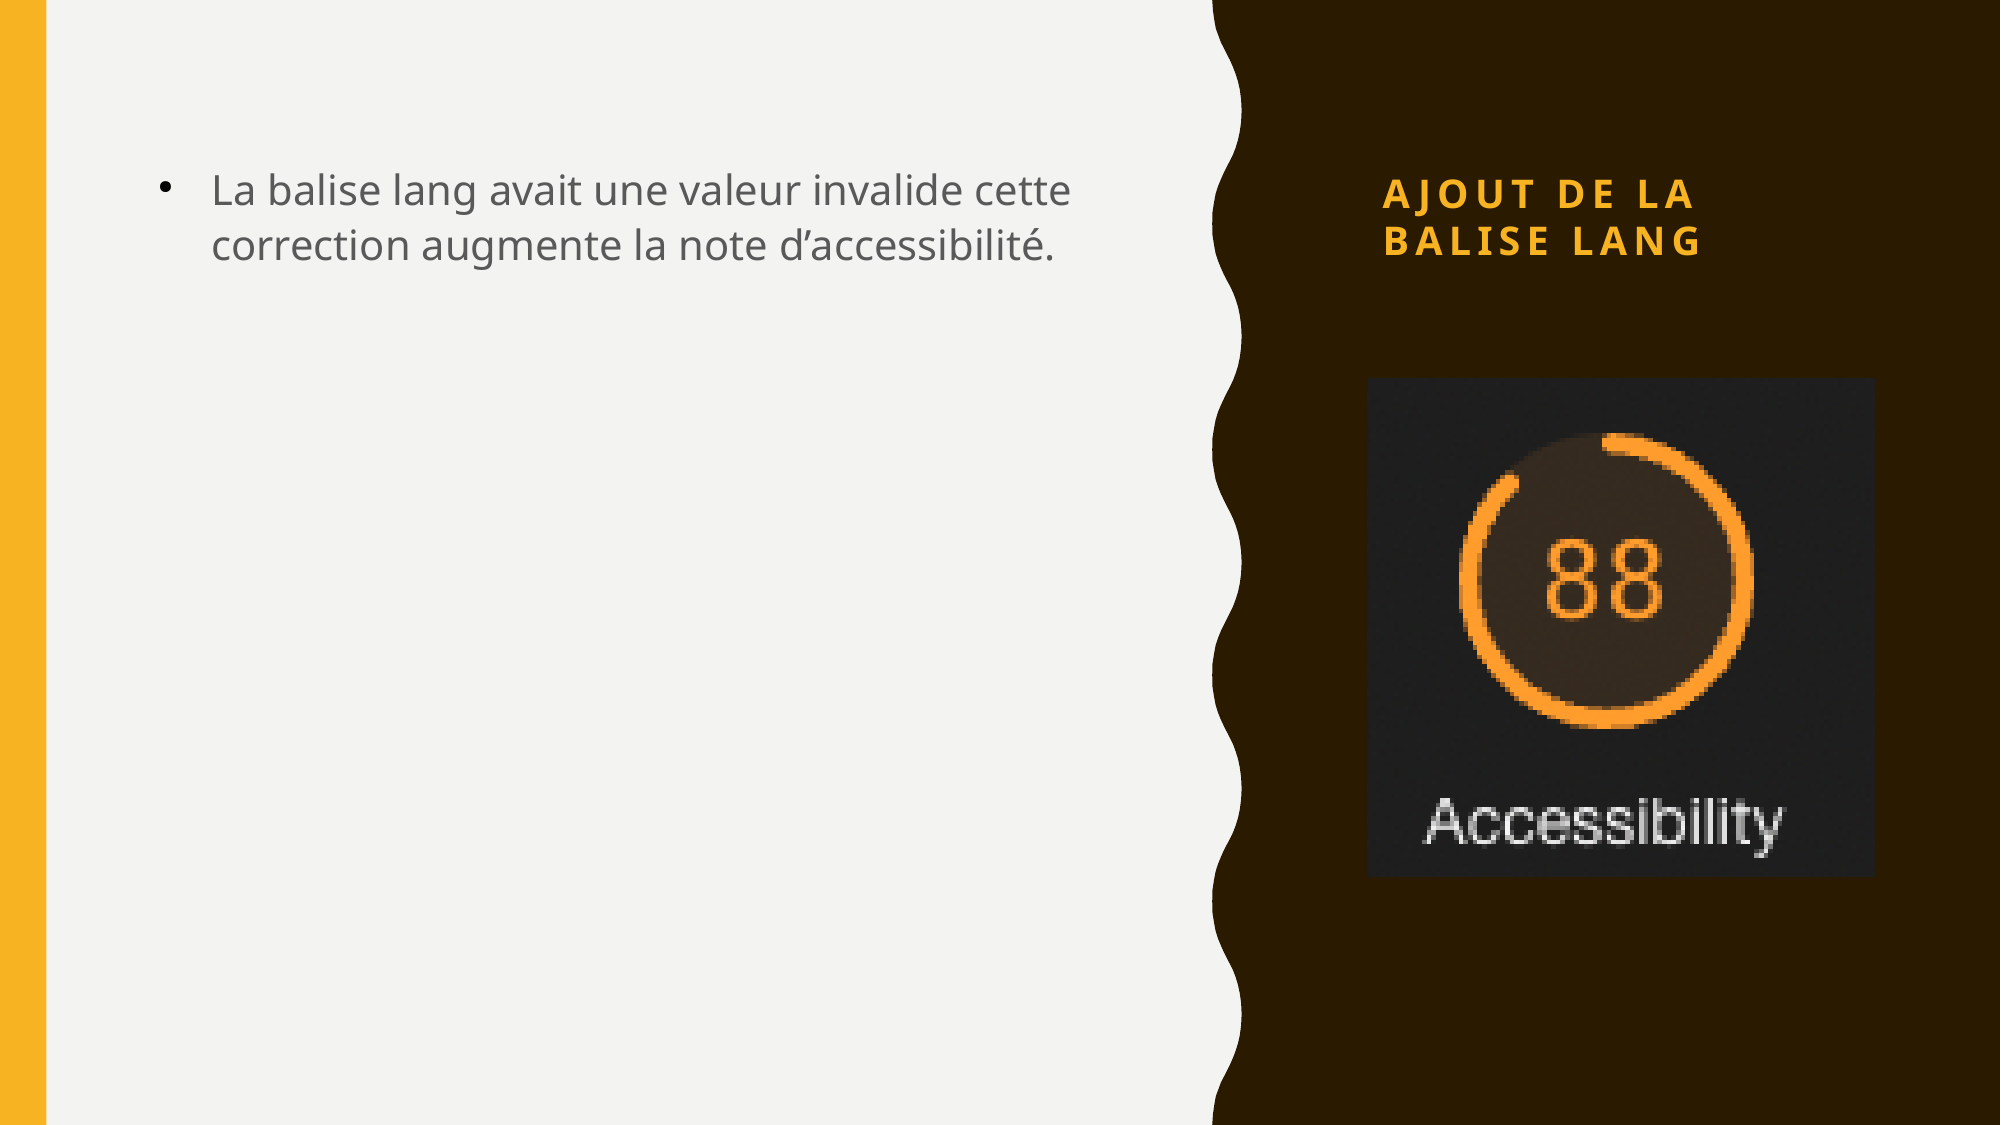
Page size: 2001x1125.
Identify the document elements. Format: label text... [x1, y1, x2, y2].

picture [1367, 378, 1875, 877]
list La balise lang avait une valeur invalide cette correction augmente la note d’accessibilité. [125, 151, 1136, 969]
title Ajout de la balise Lang [1367, 75, 1875, 272]
